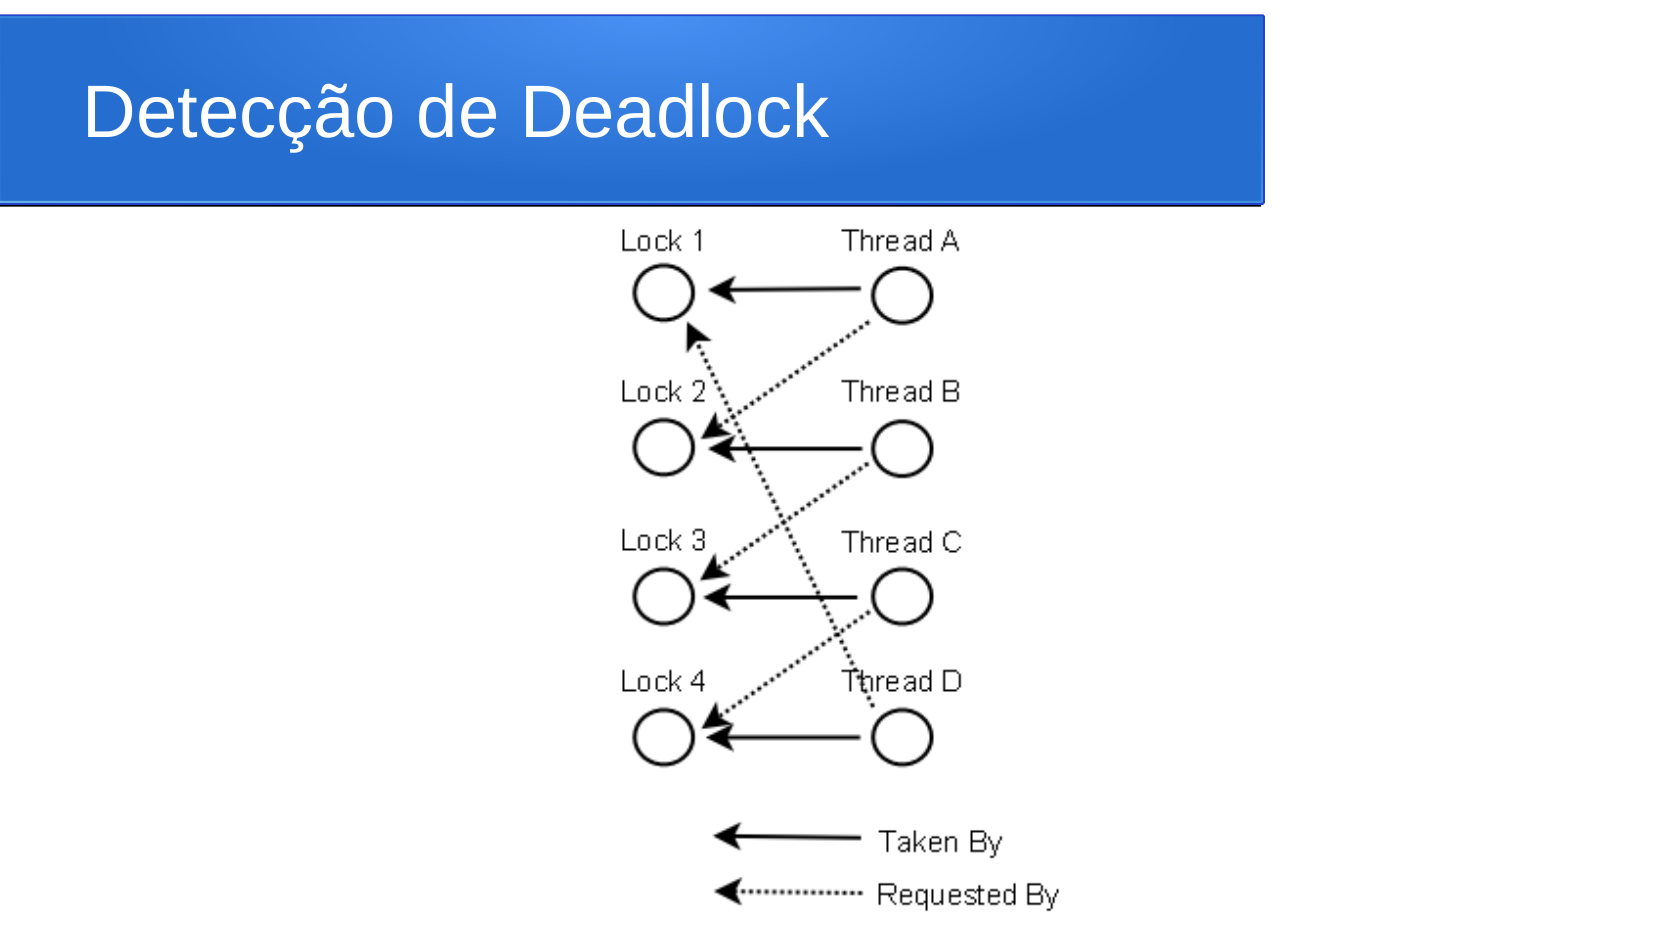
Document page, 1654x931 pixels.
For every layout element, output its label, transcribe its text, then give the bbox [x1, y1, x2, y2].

title Detecção de Deadlock [82, 35, 1235, 189]
picture [621, 224, 1061, 919]
